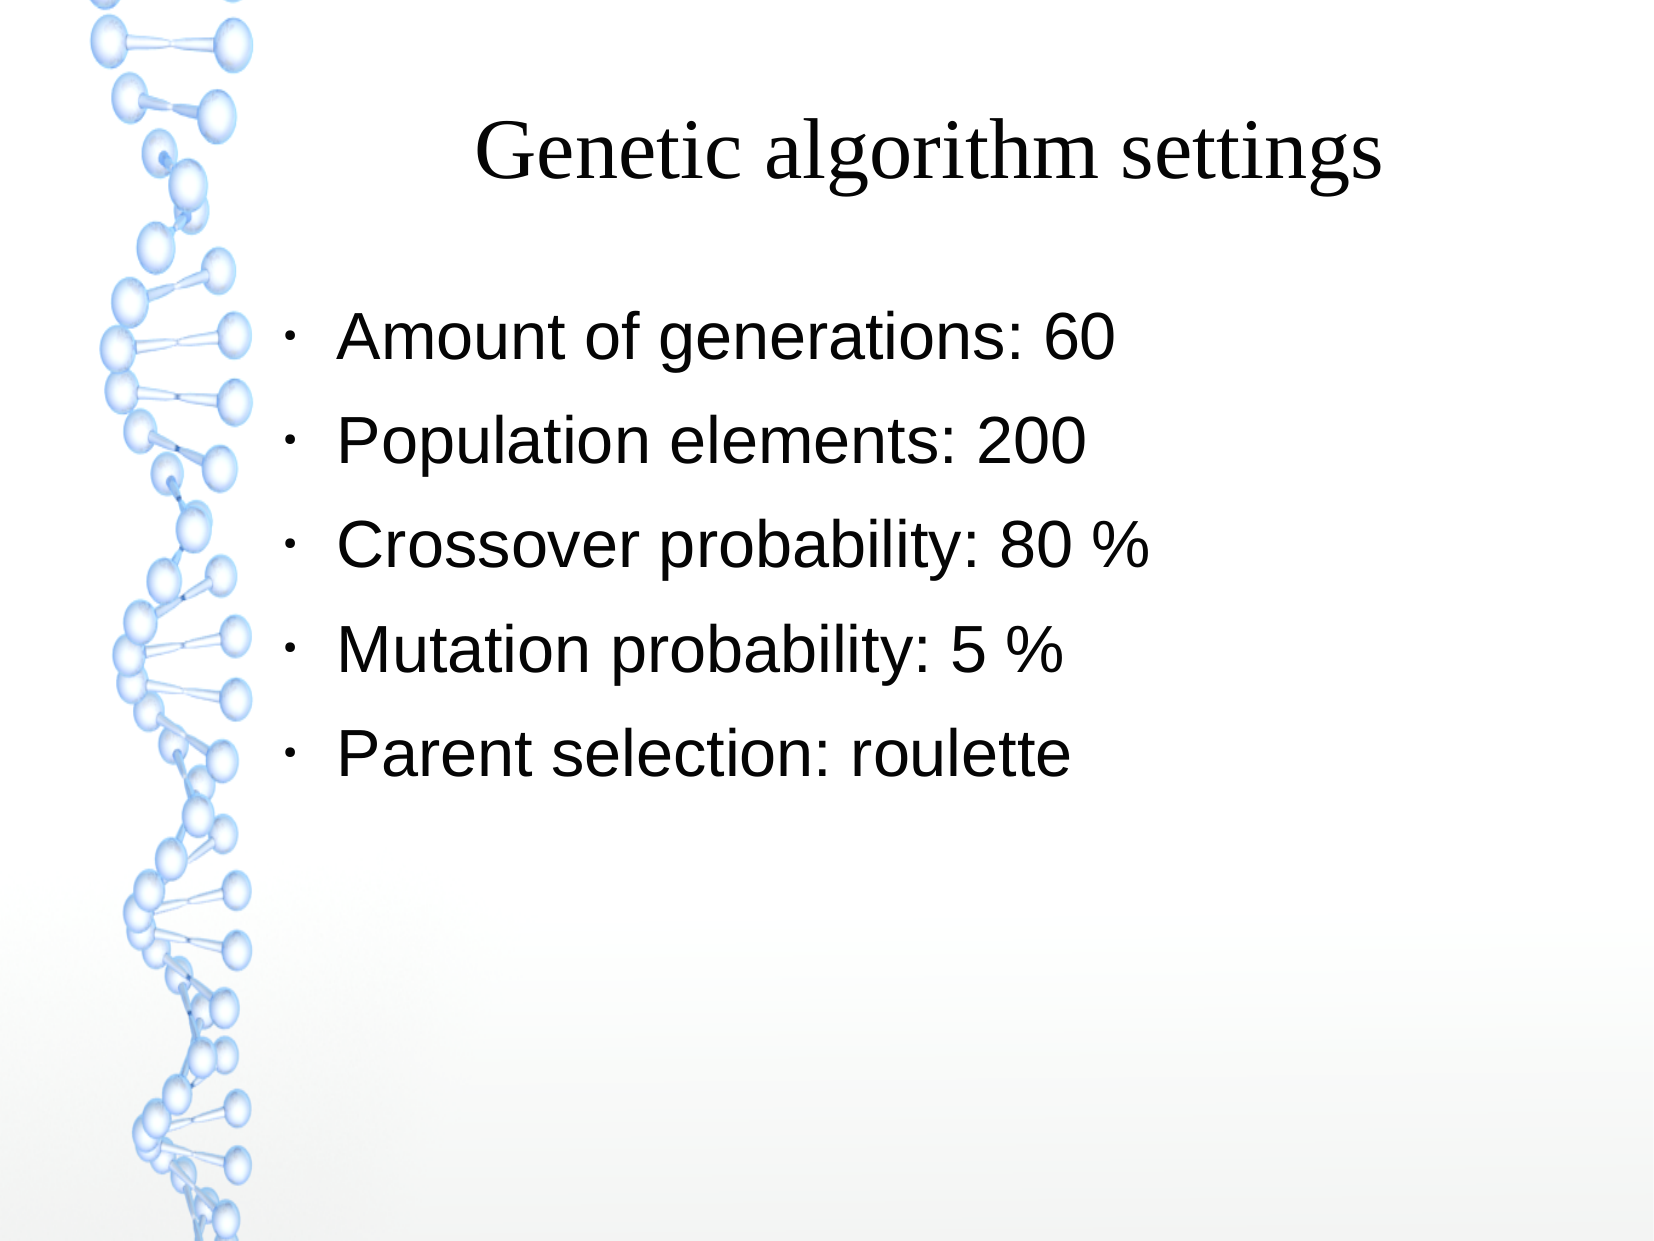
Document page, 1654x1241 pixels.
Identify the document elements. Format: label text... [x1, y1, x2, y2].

title Genetic algorithm settings [265, 47, 1595, 252]
list Amount of generations: 60 Population elements: 200 Crossover probability: 80 % Mutation probability: 5 % Parent selection: roulette [265, 299, 1595, 1019]
picture [0, 0, 1654, 1241]
